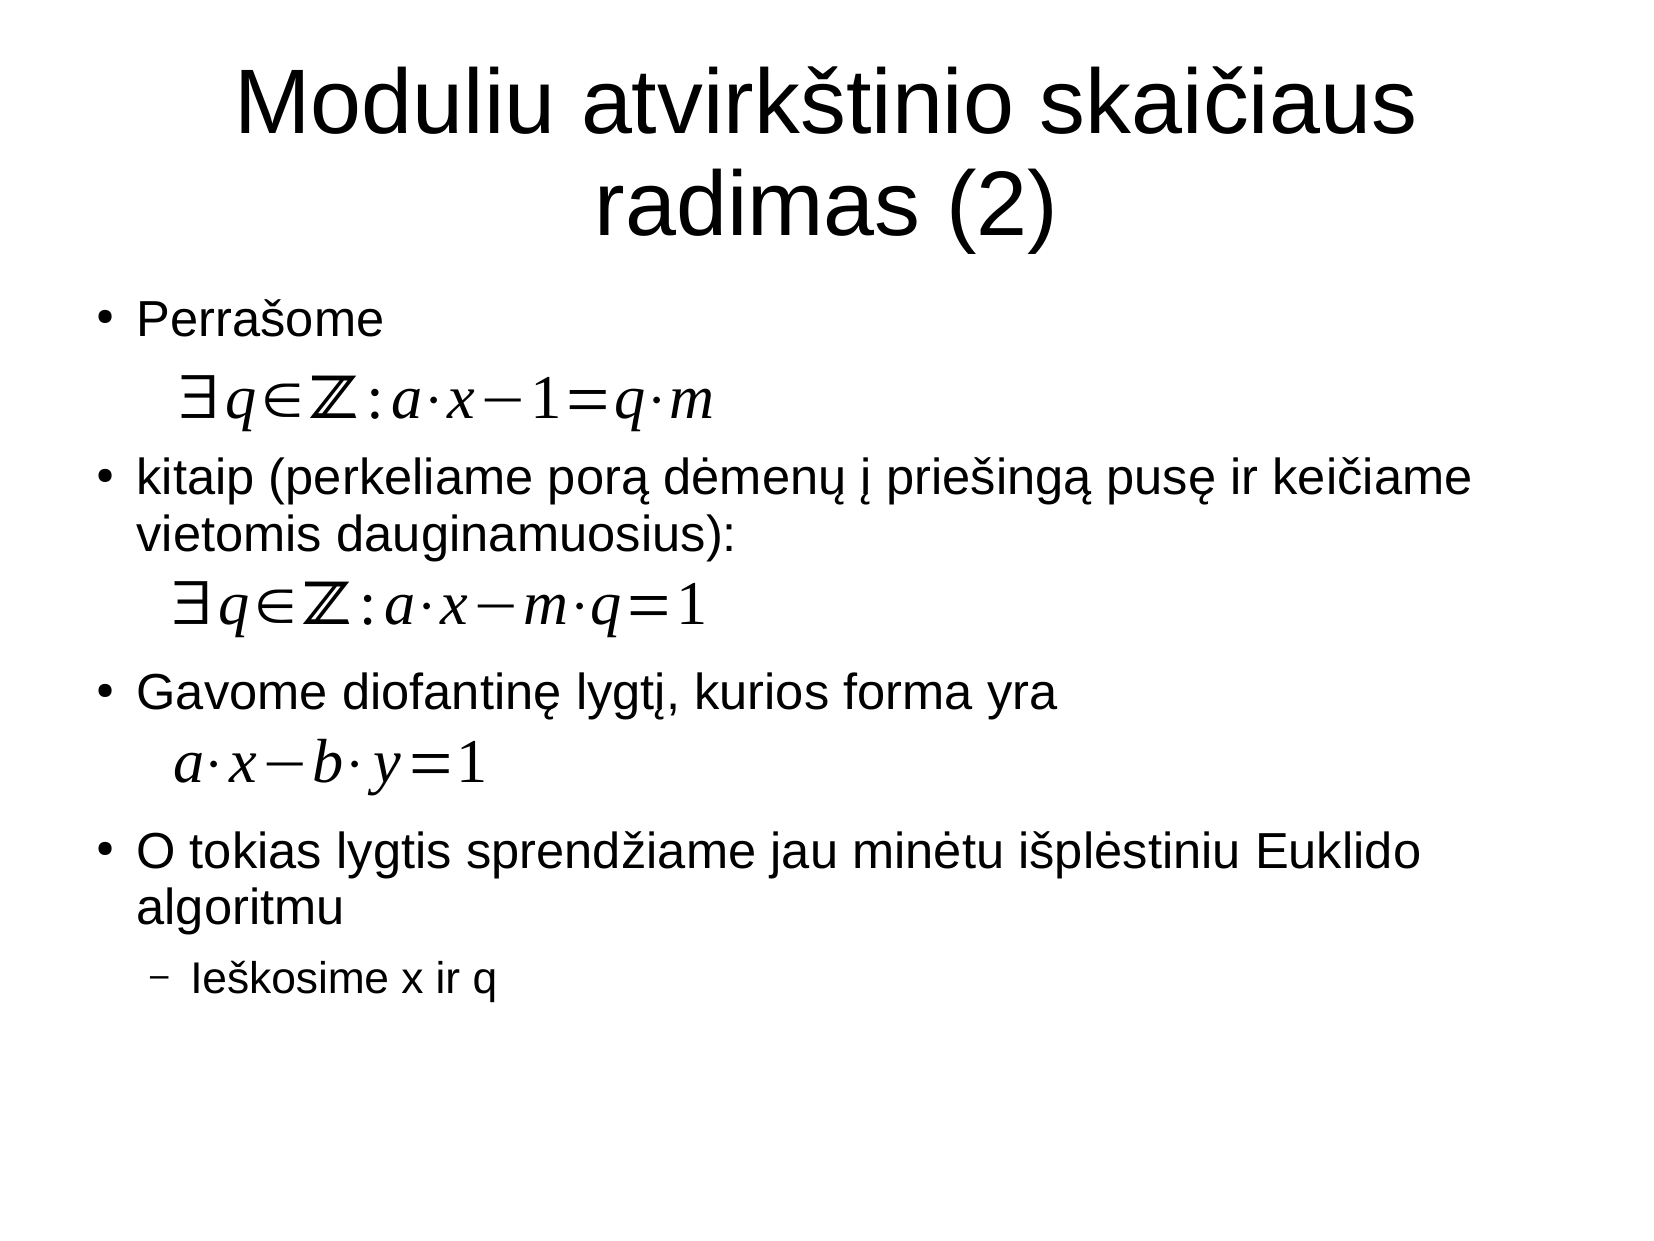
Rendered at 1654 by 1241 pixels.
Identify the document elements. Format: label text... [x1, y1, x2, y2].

title Moduliu atvirkštinio skaičiaus radimas (2) [82, 49, 1571, 257]
list Perrašome kitaip (perkeliame porą dėmenų į priešingą pusę ir keičiame vietomis dauginamuosius): Gavome diofantinę lygtį, kurios forma yra O tokias lygtis sprendžiame jau minėtu išplėstiniu Euklido algoritmu Ieškosime x ir q [82, 290, 1571, 1010]
chart [165, 566, 714, 644]
chart [172, 360, 721, 438]
chart [165, 726, 494, 796]
